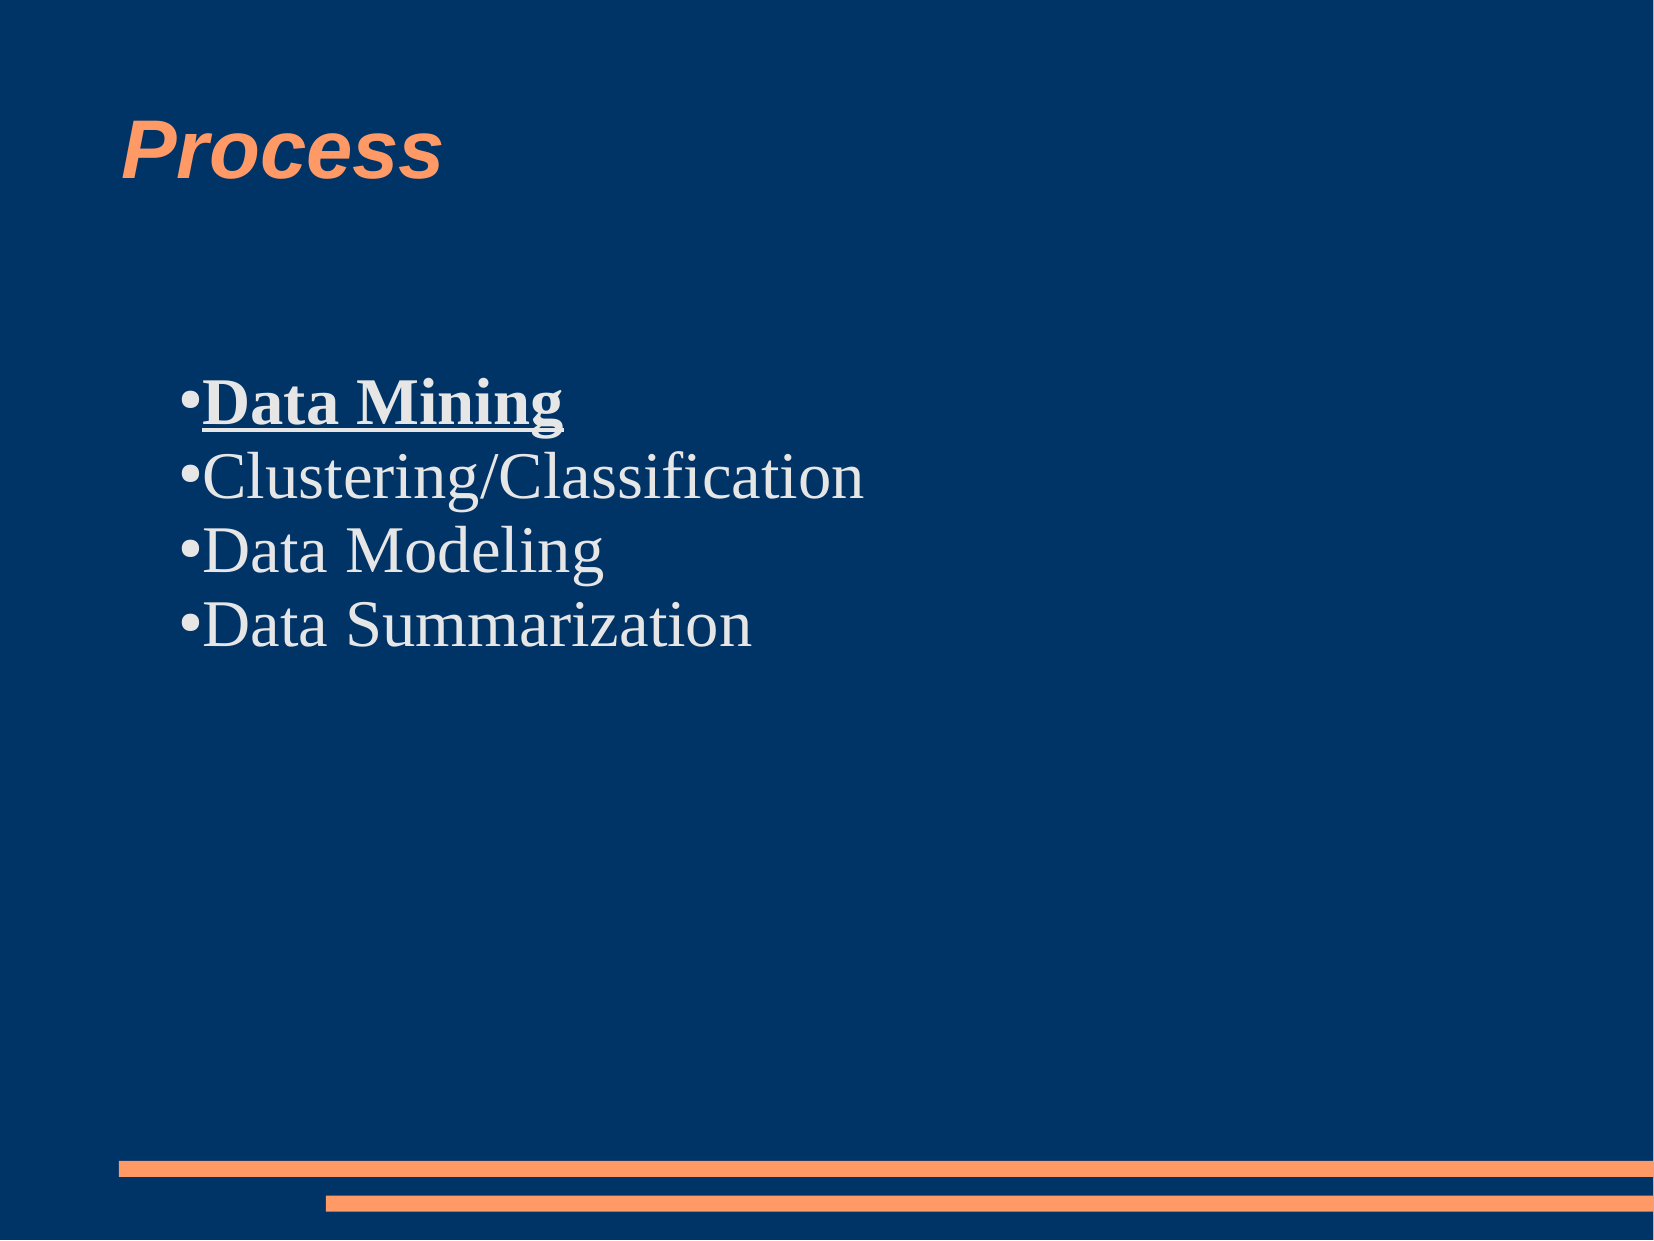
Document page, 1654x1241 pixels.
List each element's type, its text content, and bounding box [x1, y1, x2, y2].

title Process [121, 46, 1534, 254]
list Data Mining Clustering/Classification Data Modeling Data Summarization [178, 364, 1570, 1147]
